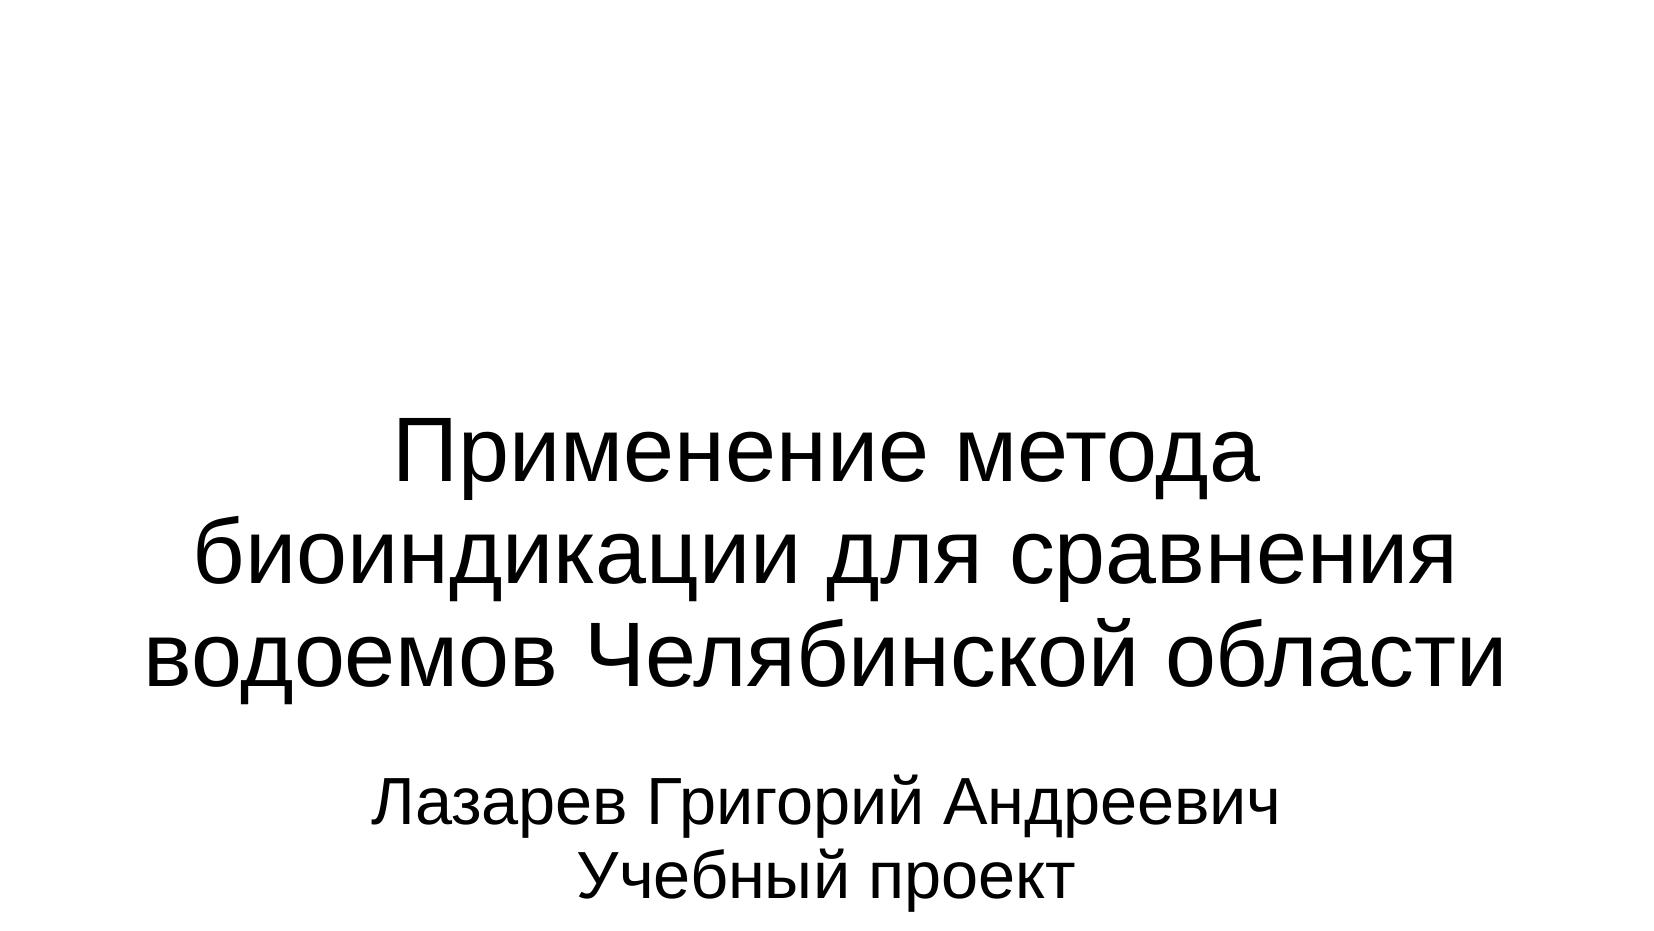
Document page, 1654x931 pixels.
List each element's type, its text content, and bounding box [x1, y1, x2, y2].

subtitle Лазарев Григорий Андреевич Учебный проект [82, 744, 1571, 931]
title Применение метода биоиндикации для сравнения водоемов Челябинской области [82, 398, 1571, 706]
